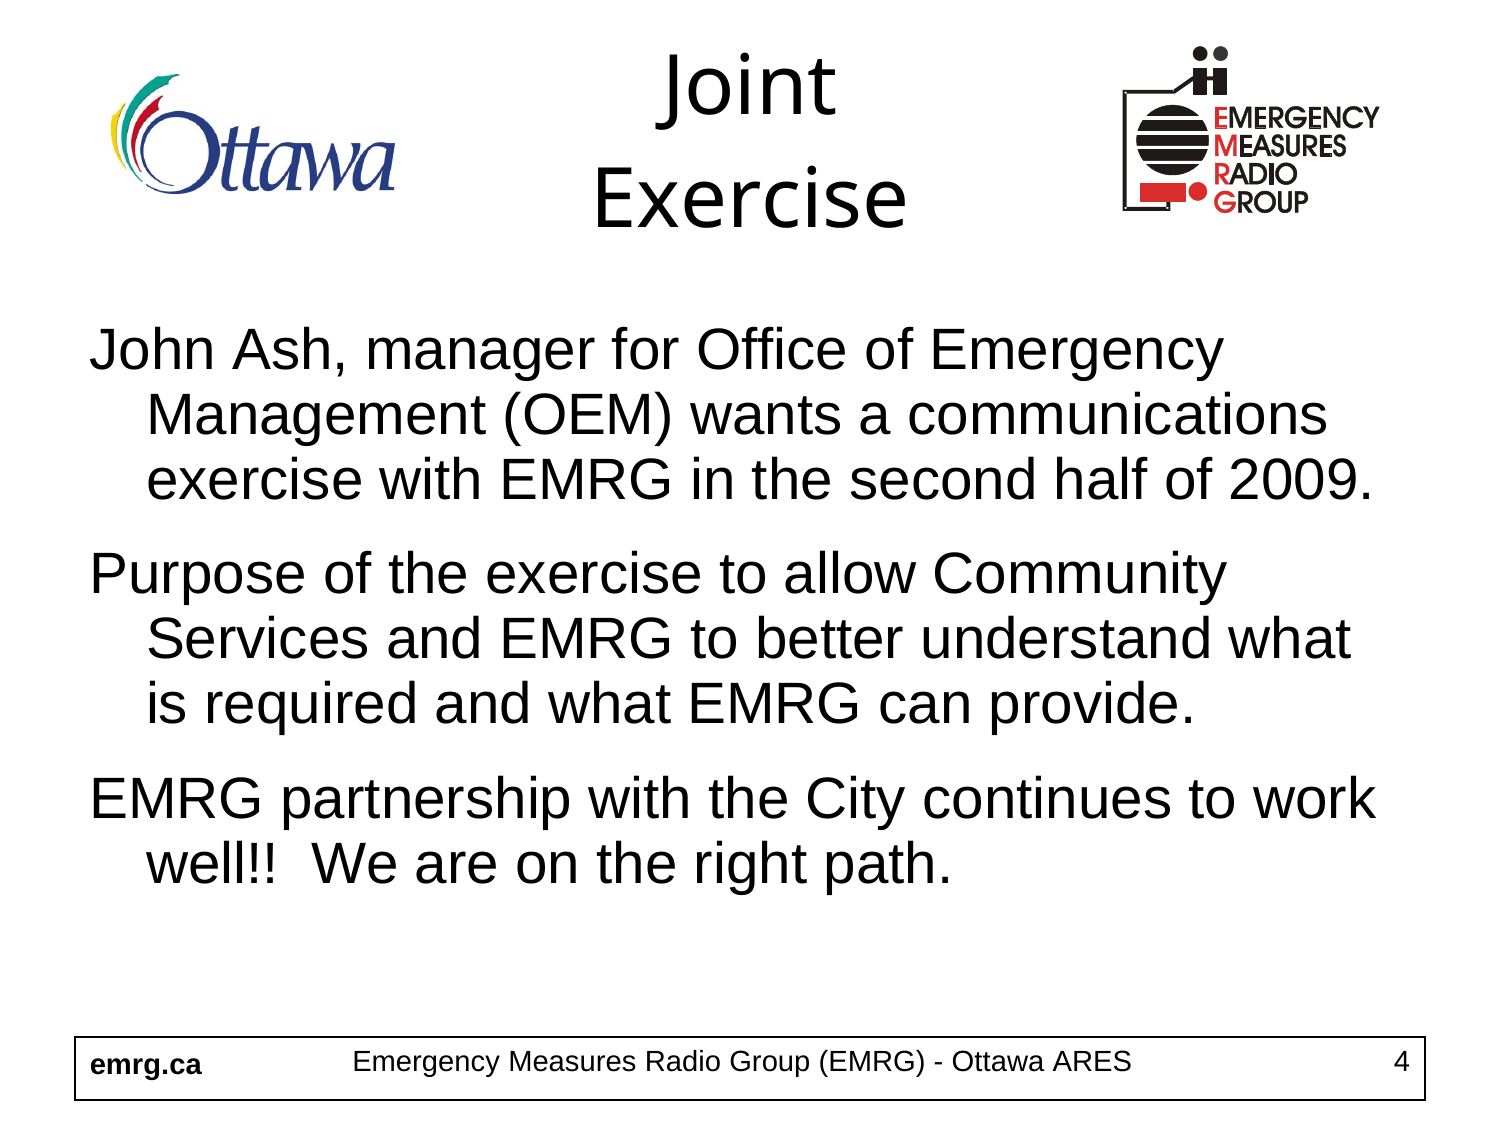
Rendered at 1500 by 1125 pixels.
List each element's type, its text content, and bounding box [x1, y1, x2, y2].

picture [111, 74, 395, 194]
picture [1122, 46, 1380, 214]
list John Ash, manager for Office of Emergency Management (OEM) wants a communications exercise with EMRG in the second half of 2009. Purpose of the exercise to allow Community Services and EMRG to better understand what is required and what EMRG can provide. EMRG partnership with the City continues to work well!! We are on the right path. [75, 309, 1426, 988]
title Joint Exercise [75, 31, 1426, 247]
